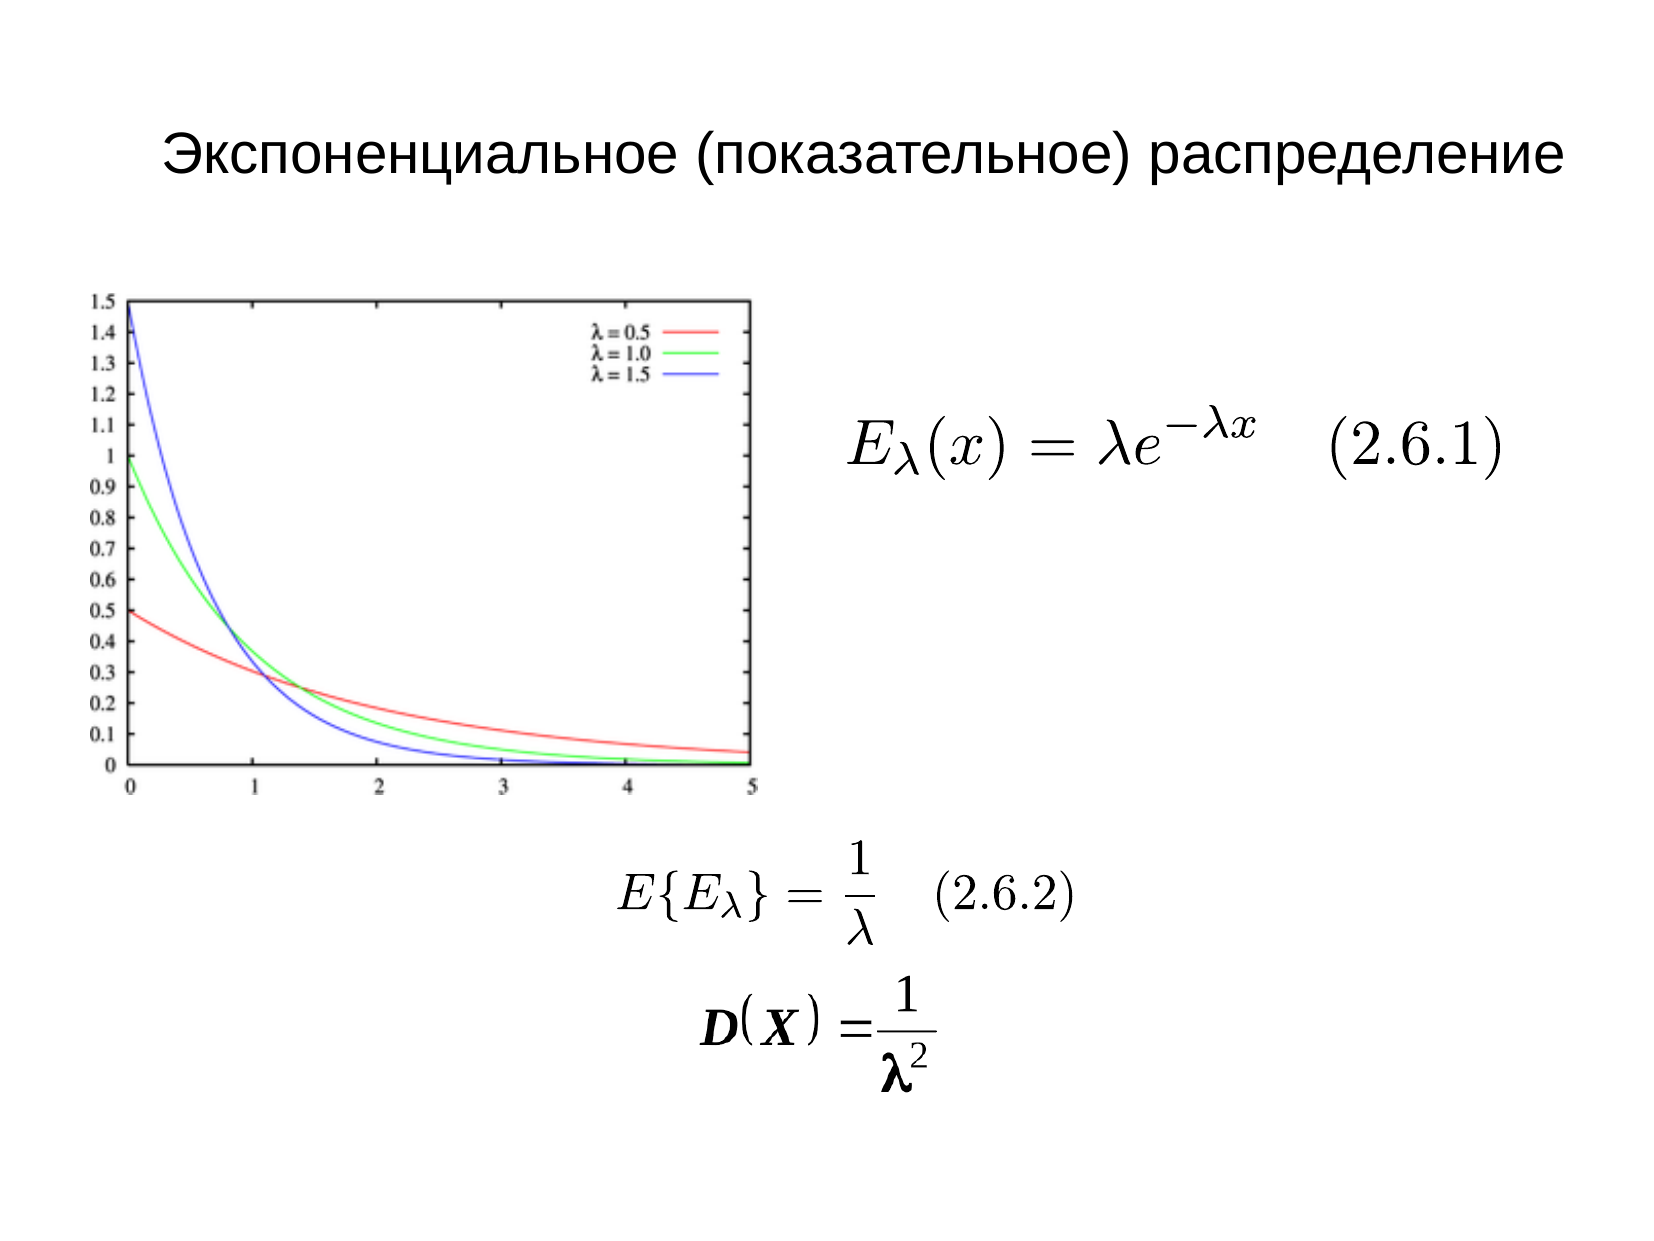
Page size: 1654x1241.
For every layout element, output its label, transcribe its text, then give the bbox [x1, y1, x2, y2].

picture [614, 840, 1073, 946]
title Экспоненциальное (показательное) распределение [82, 49, 1571, 257]
picture [90, 293, 758, 796]
picture [690, 959, 946, 1103]
picture [844, 405, 1501, 481]
